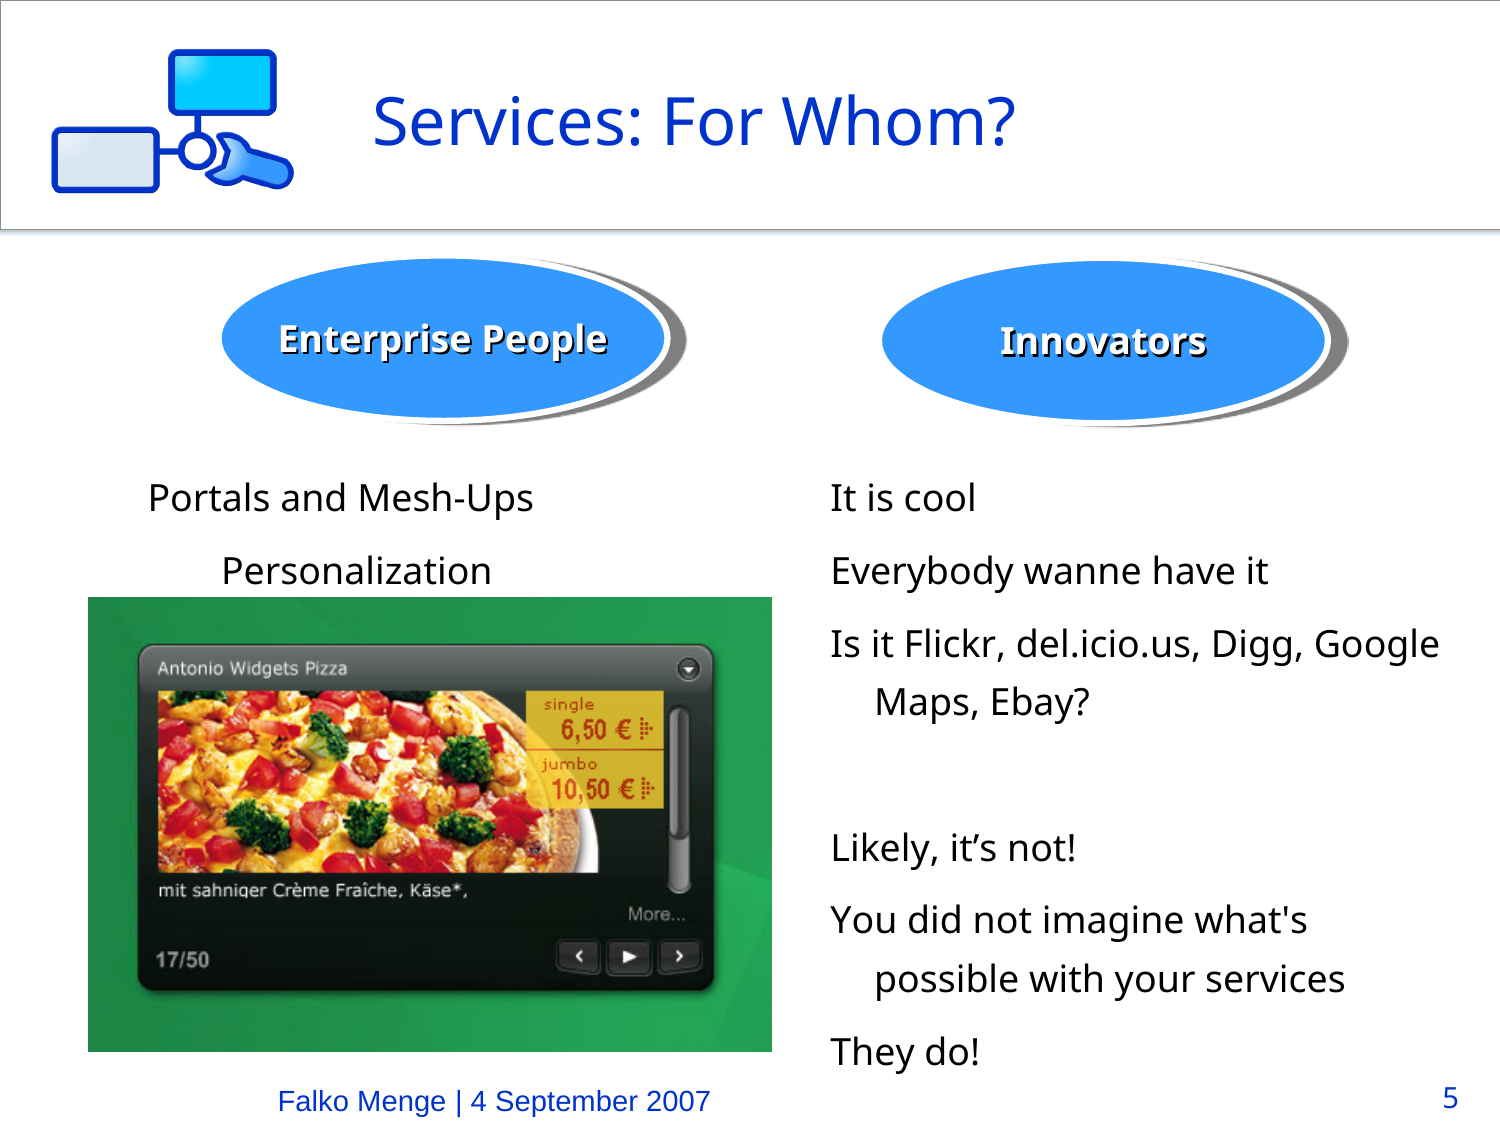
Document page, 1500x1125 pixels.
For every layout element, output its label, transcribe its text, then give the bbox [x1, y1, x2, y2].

picture [0, 230, 1500, 236]
text_box Enterprise People [218, 255, 668, 421]
picture [8, 19, 310, 224]
list Portals and Mesh-Ups Personalization Single-Point-Of-Access Tools for there employees Composite Applications Workflows for their customers Quick and cheap, but with convincing quality [117, 326, 776, 1071]
list It is cool Everybody wanne have it Is it Flickr, del.icio.us, Digg, Google Maps, Ebay? Likely, it’s not! You did not imagine what's possible with your services They do! [800, 326, 1459, 1071]
text_box Innovators [878, 257, 1328, 424]
title Services: For Whom? [372, 19, 1500, 221]
picture [88, 597, 772, 1052]
